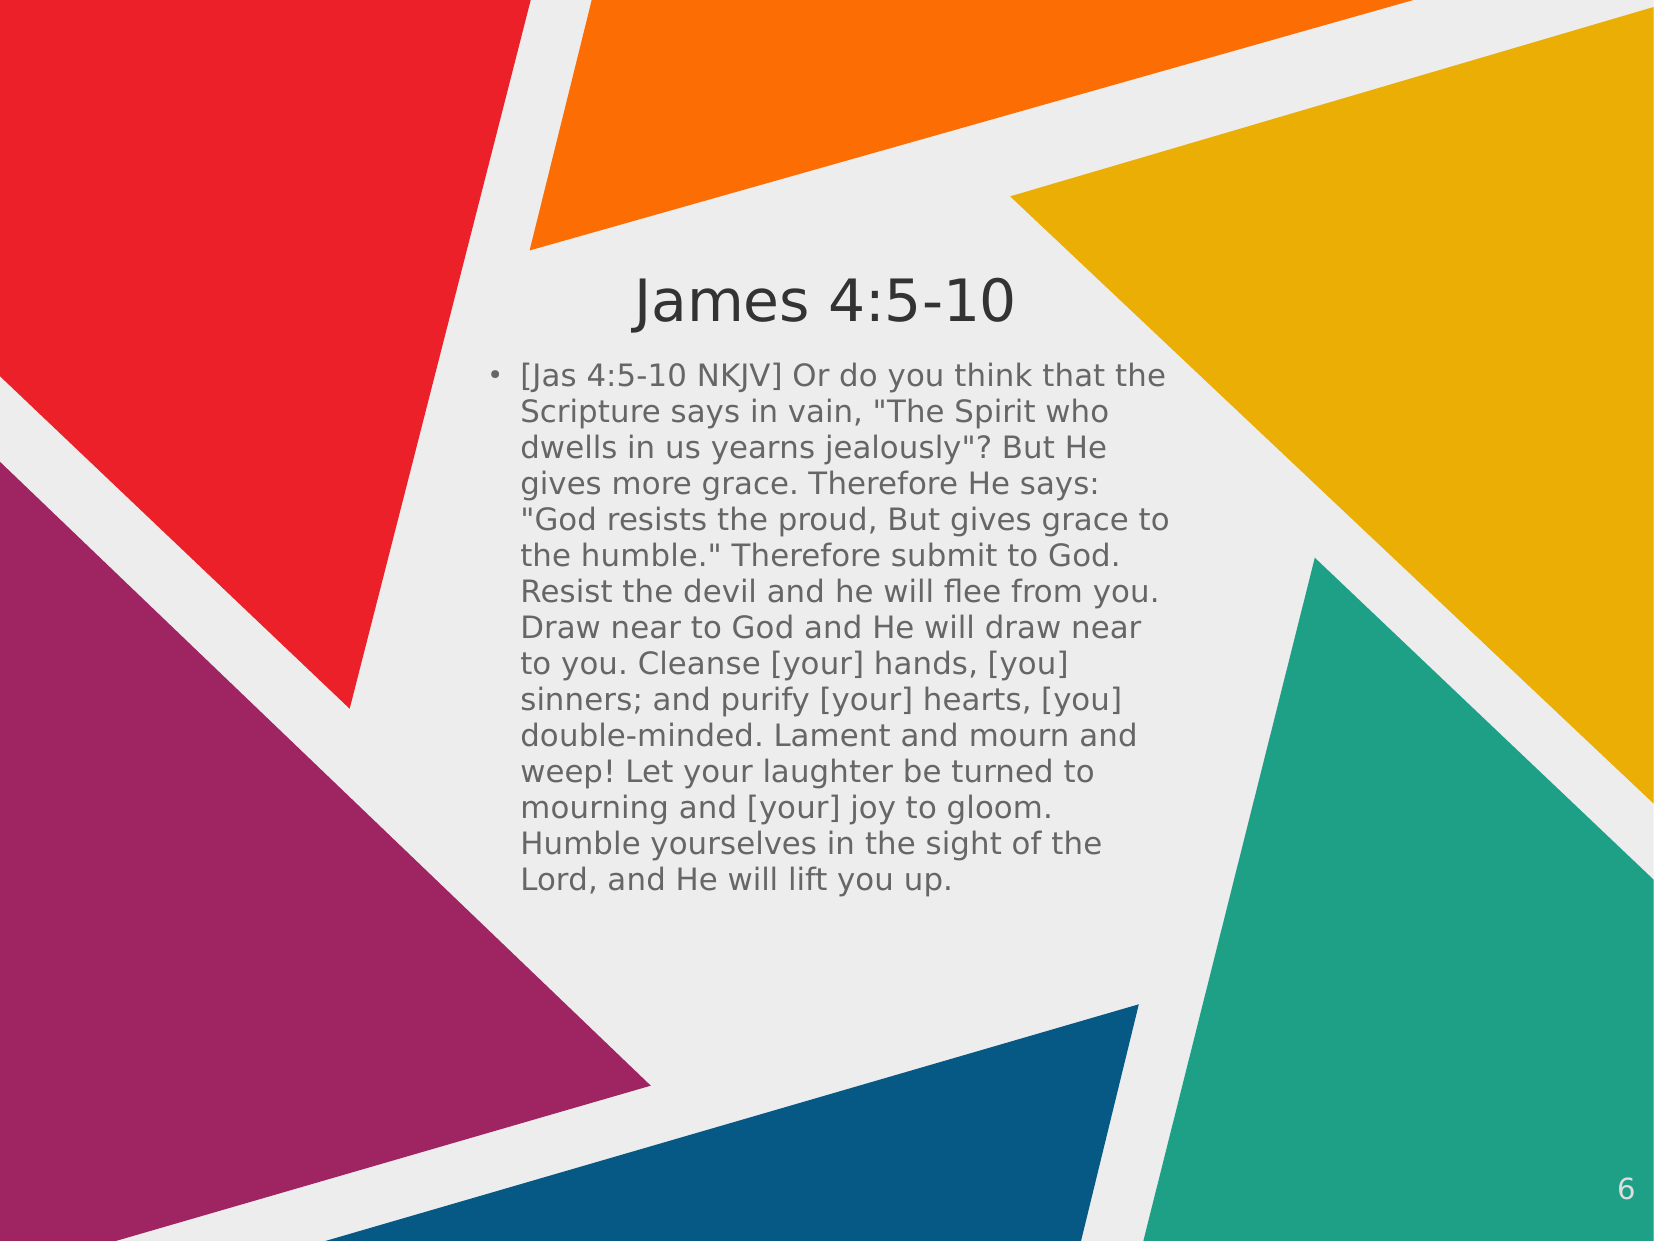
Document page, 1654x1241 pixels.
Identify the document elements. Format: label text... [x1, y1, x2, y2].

list [Jas 4:5-10 NKJV] Or do you think that the Scripture says in vain, "The Spirit who dwells in us yearns jealously"? But He gives more grace. Therefore He says: "God resists the proud, But gives grace to the humble." Therefore submit to God. Resist the devil and he will flee from you. Draw near to God and He will draw near to you. Cleanse [your] hands, [you] sinners; and purify [your] hearts, [you] double-minded. Lament and mourn and weep! Let your laughter be turned to mourning and [your] joy to gloom. Humble yourselves in the sight of the Lord, and He will lift you up. [480, 357, 1176, 901]
title James 4:5-10 [467, 226, 1185, 376]
